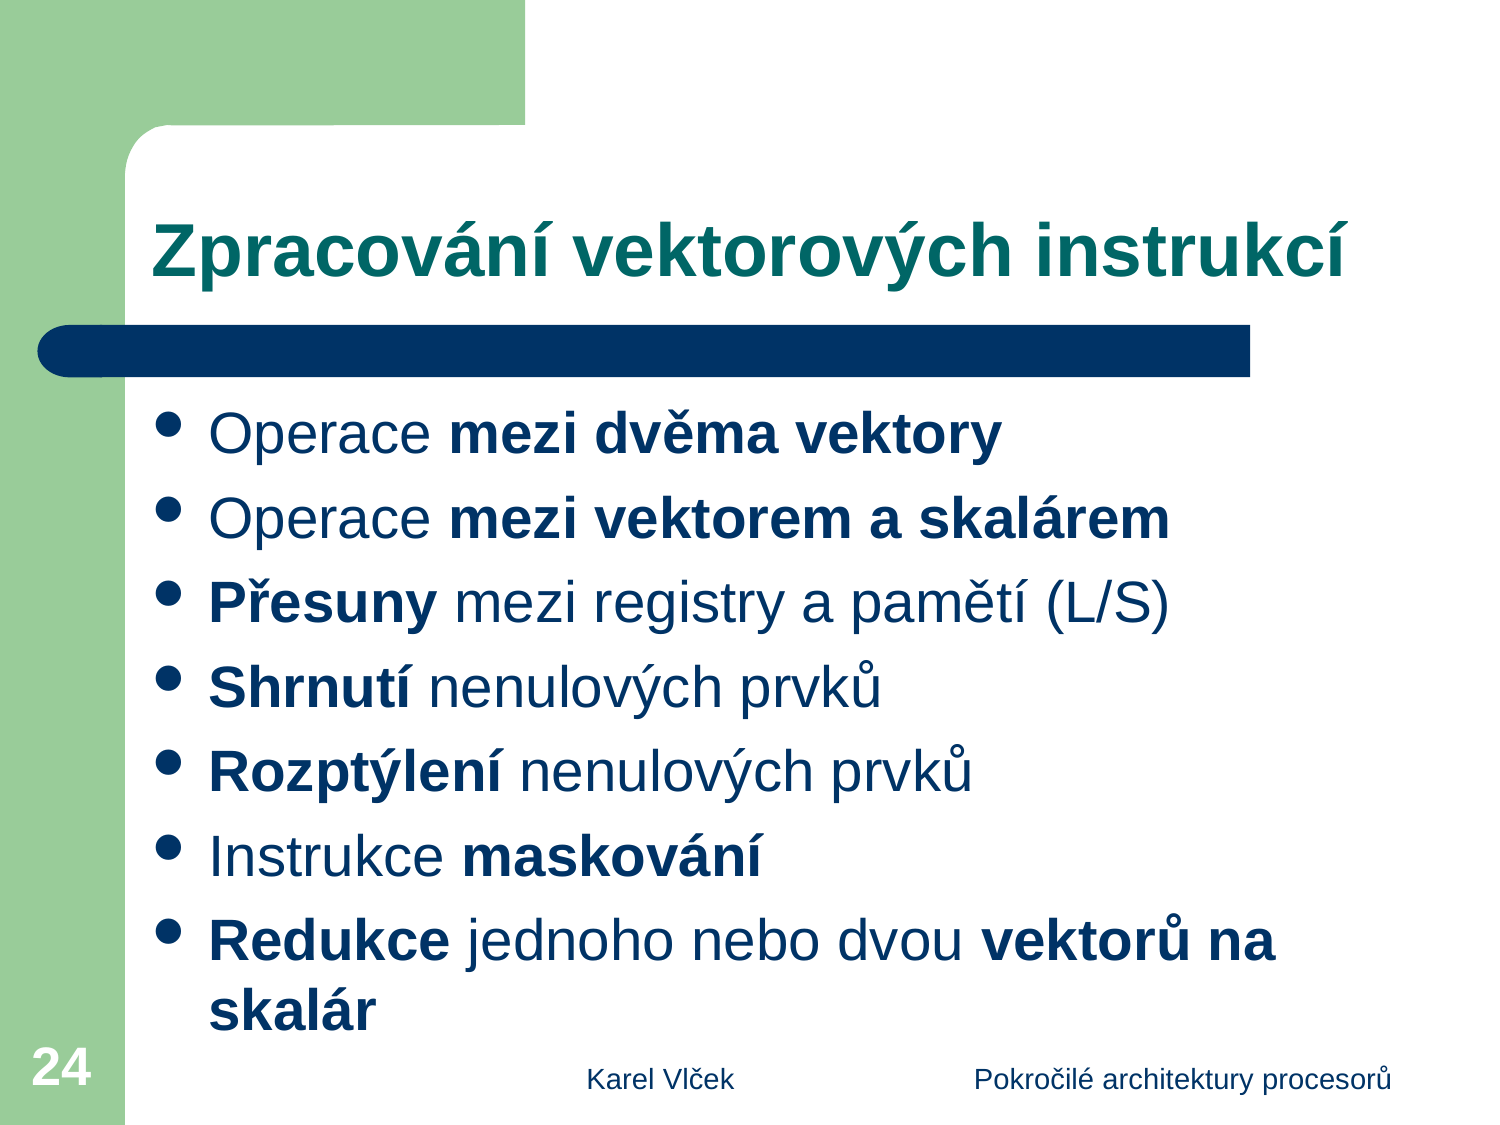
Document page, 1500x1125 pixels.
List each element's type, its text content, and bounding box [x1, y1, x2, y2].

title Zpracování vektorových instrukcí [136, 136, 1414, 301]
list Operace mezi dvěma vektory Operace mezi vektorem a skalárem Přesuny mezi registry a pamětí (L/S) Shrnutí nenulových prvků Rozptýlení nenulových prvků Instrukce maskování Redukce jednoho nebo dvou vektorů na skalár [137, 387, 1400, 1063]
